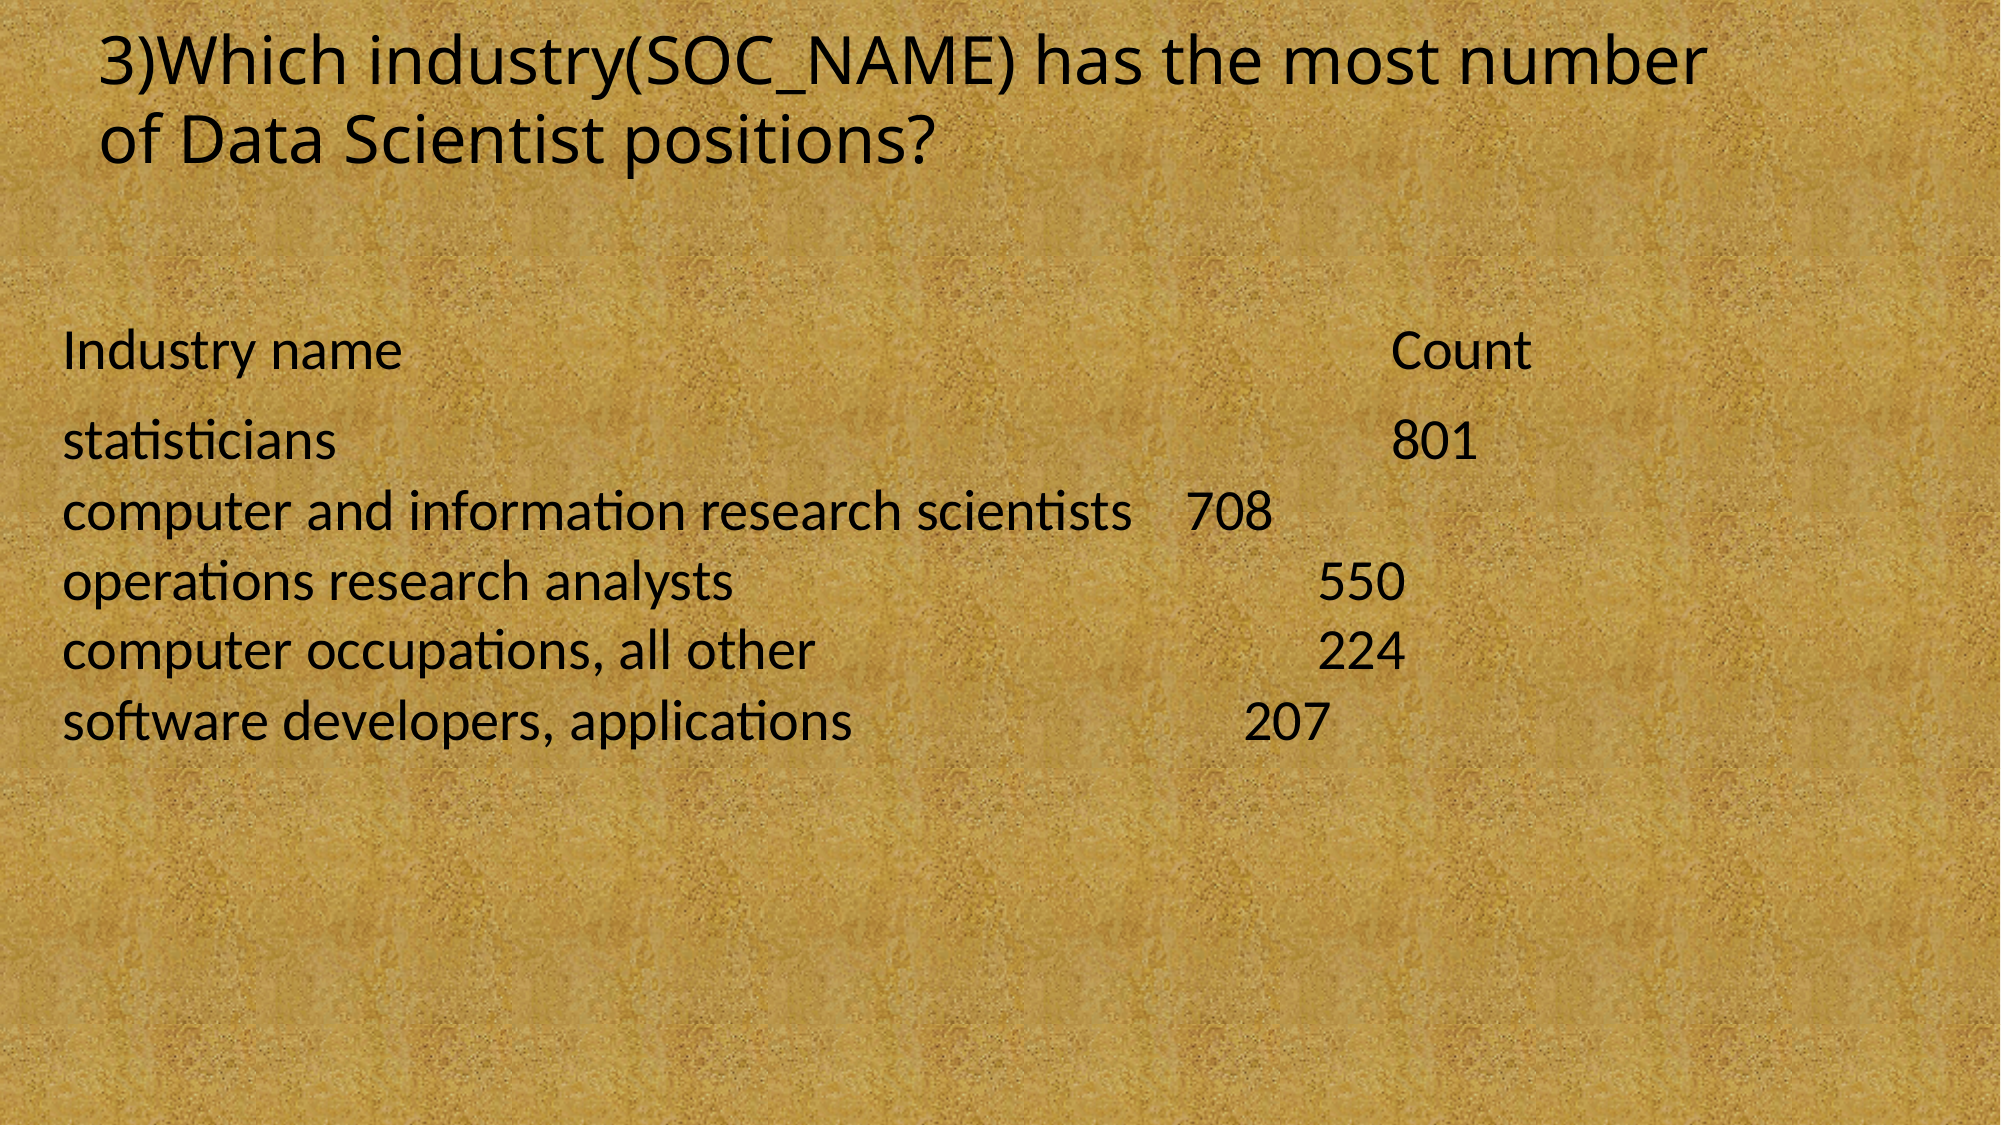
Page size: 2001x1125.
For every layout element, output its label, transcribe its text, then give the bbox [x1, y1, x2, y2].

title 3)Which industry(SOC_NAME) has the most number of Data Scientist positions? [45, 52, 1799, 185]
picture [0, 0, 2001, 1125]
list Industry name Count statisticians 801 computer and information research scientists 708 operations research analysts 550 computer occupations, all other 224 software developers, applications 207 [47, 212, 1938, 1099]
